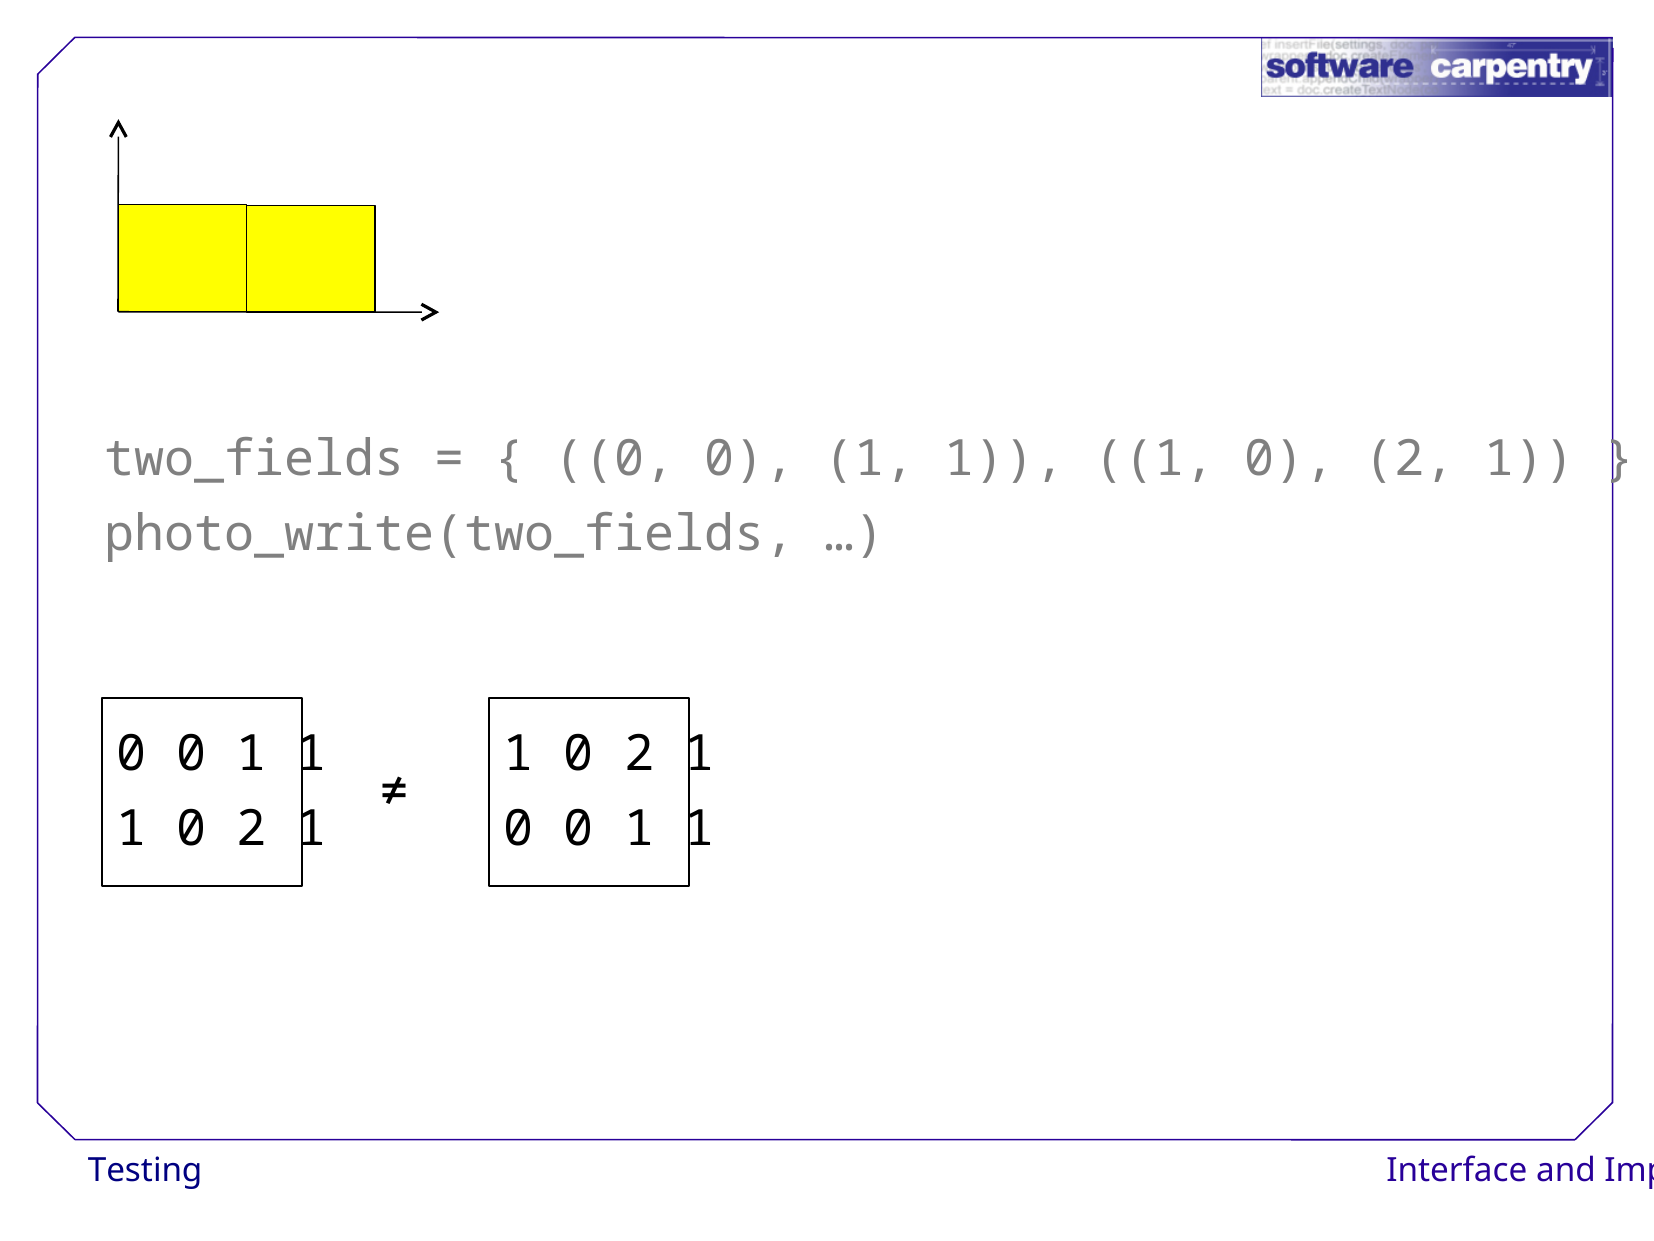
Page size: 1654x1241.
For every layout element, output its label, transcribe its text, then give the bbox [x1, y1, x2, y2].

text_box two_fields = { ((0, 0), (1, 1)), ((1, 0), (2, 1)) } photo_write(two_fields, …) [89, 403, 1442, 602]
picture [1261, 39, 1613, 97]
text_box [119, 204, 376, 313]
text_box 1 0 2 1 0 0 1 1 [489, 698, 690, 886]
text_box 0 0 1 1 1 0 2 1 [101, 698, 302, 886]
text_box ≠ [364, 735, 427, 836]
